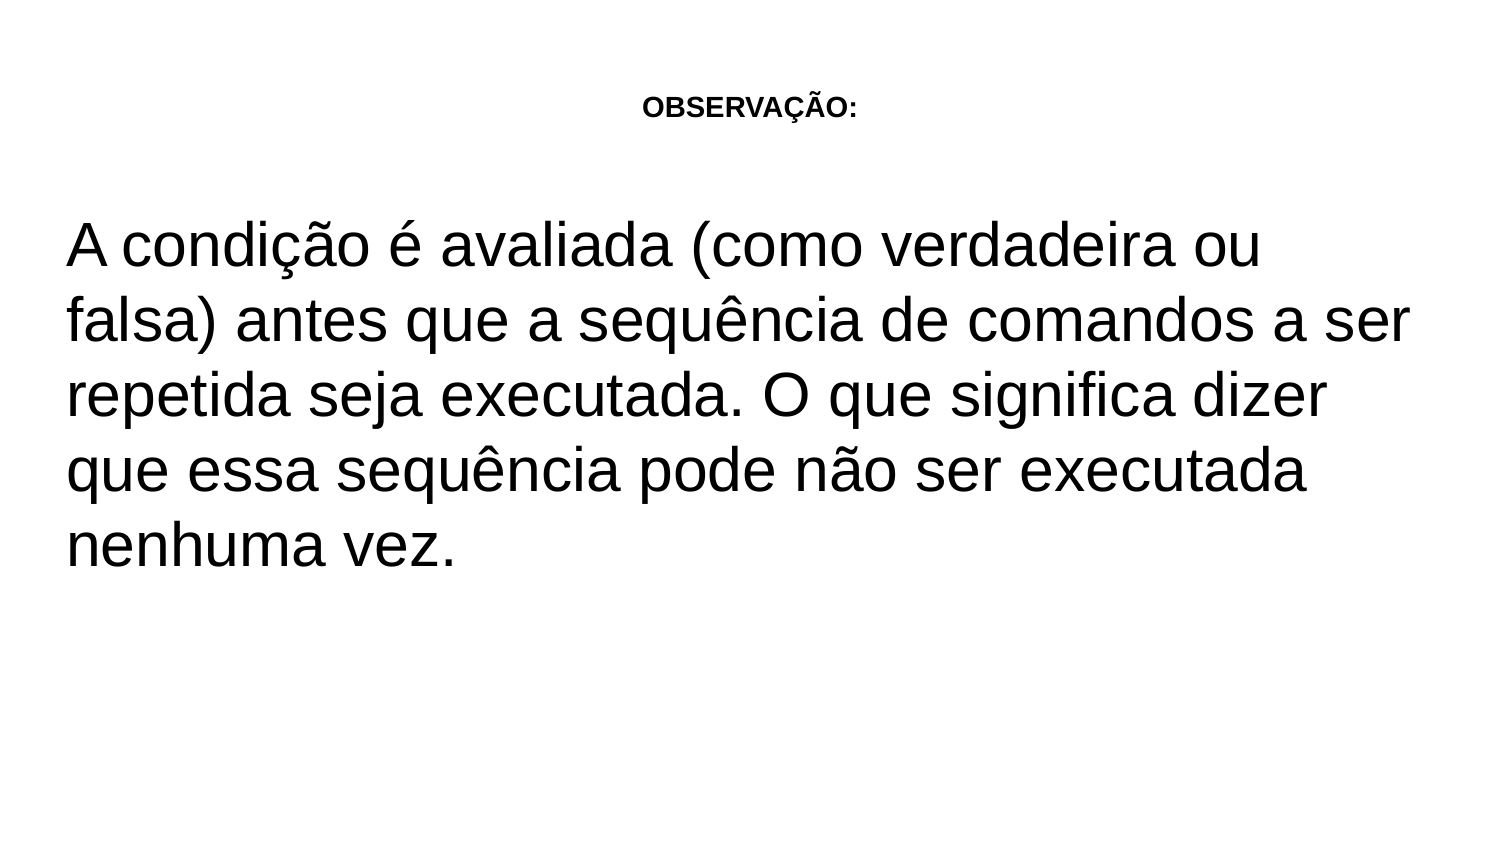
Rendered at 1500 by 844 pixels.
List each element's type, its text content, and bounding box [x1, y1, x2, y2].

list A condição é avaliada (como verdadeira ou falsa) antes que a sequência de comandos a ser repetida seja executada. O que significa dizer que essa sequência pode não ser executada nenhuma vez. [51, 189, 1449, 750]
title OBSERVAÇÃO: [51, 72, 1449, 167]
